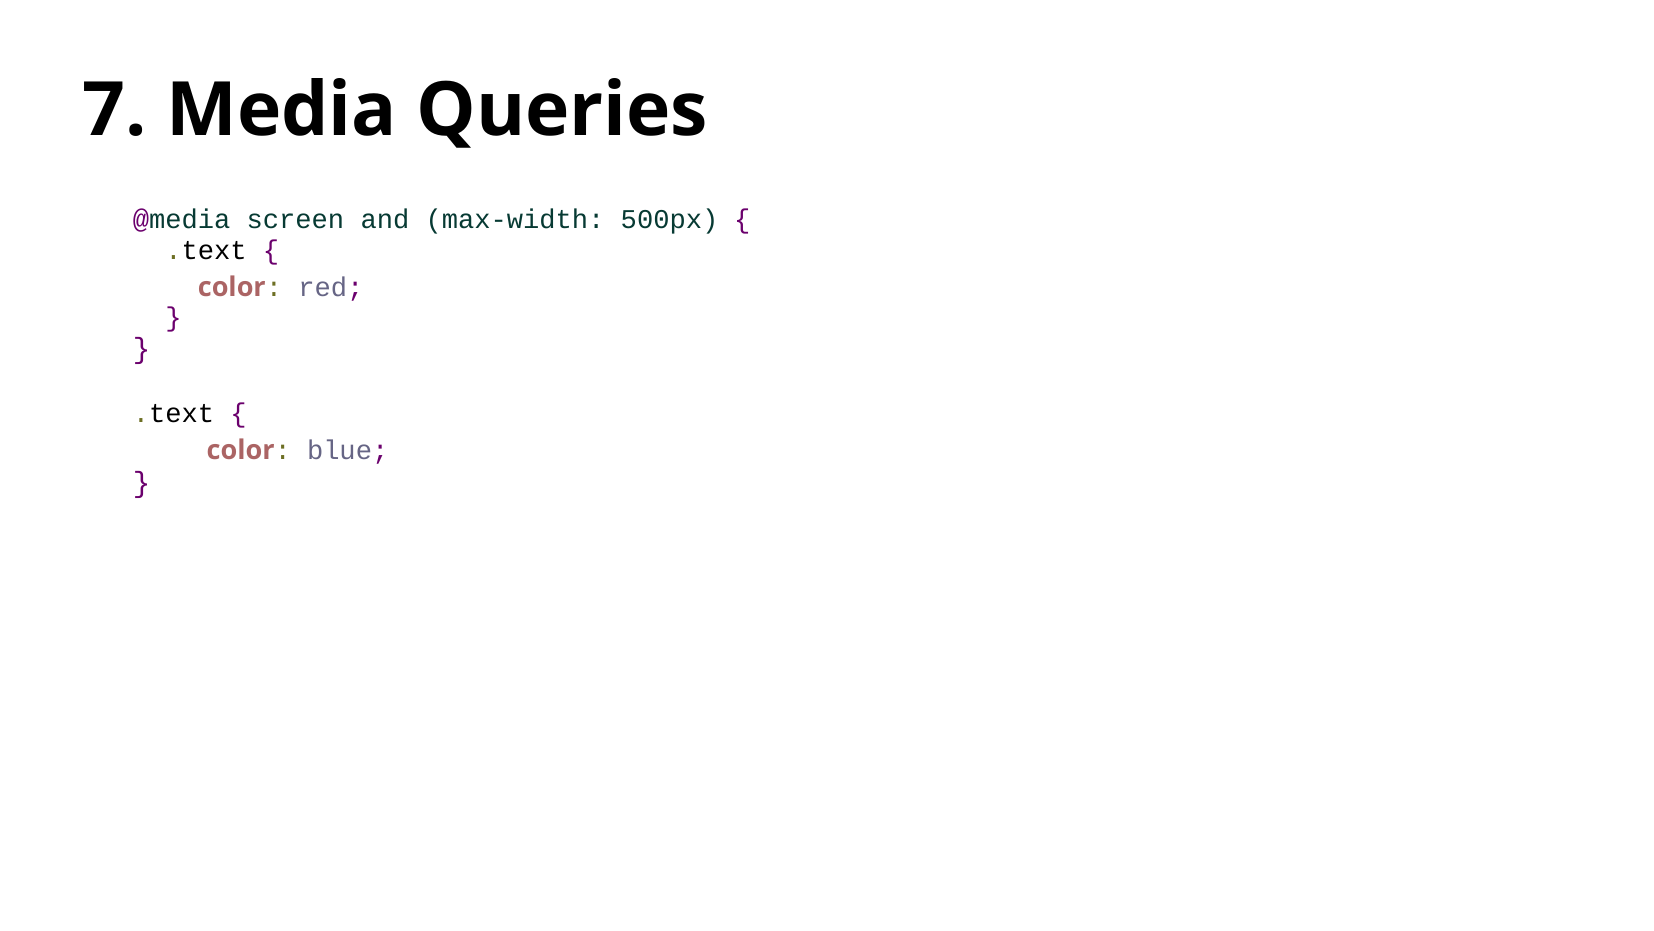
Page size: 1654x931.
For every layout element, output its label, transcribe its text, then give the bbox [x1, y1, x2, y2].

text_box @media screen and (max-width: 500px) { .text { color: red; } } .text { color: blue; } [118, 198, 827, 471]
title 7. Media Queries [82, 59, 1571, 154]
